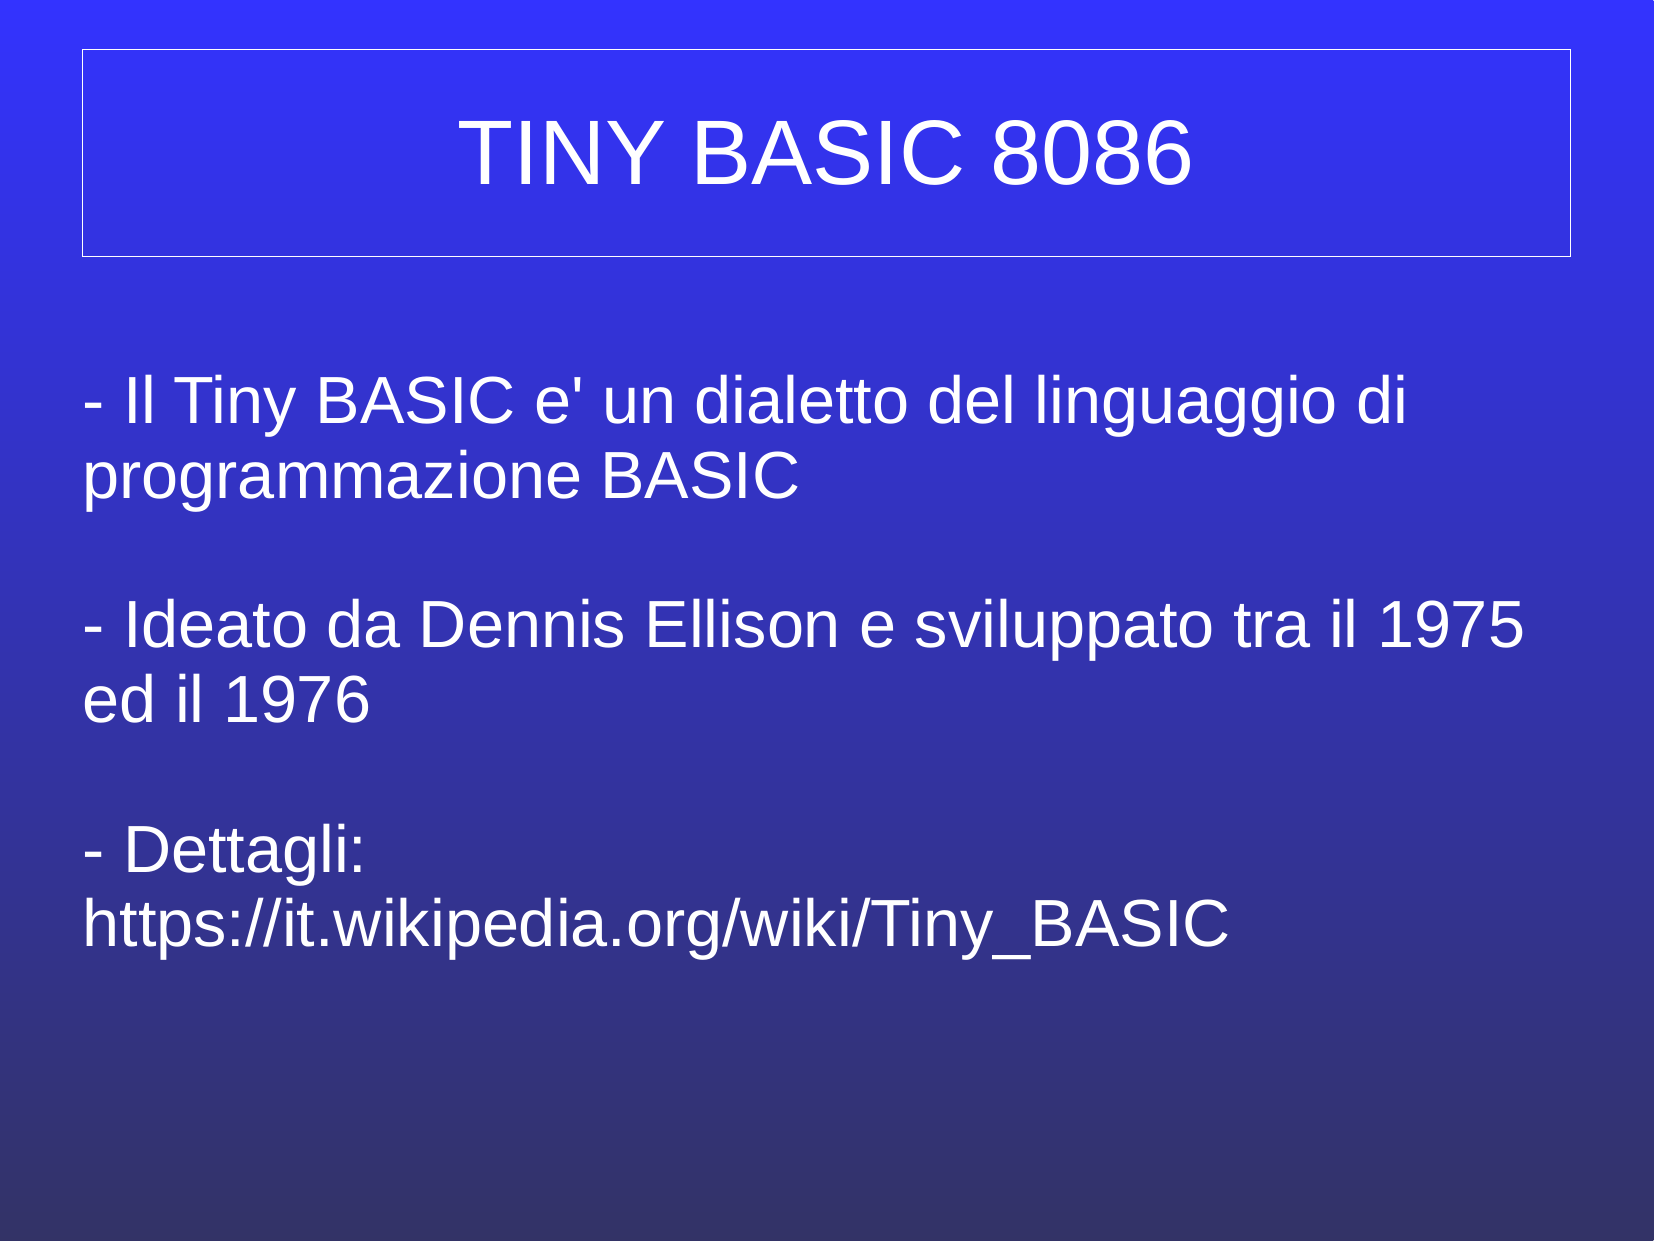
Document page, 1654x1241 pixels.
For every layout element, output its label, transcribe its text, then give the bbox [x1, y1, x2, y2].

title TINY BASIC 8086 [82, 49, 1571, 257]
subtitle - Il Tiny BASIC e' un dialetto del linguaggio di programmazione BASIC - Ideato da Dennis Ellison e sviluppato tra il 1975 ed il 1976 - Dettagli: https://it.wikipedia.org/wiki/Tiny_BASIC [82, 290, 1571, 1109]
